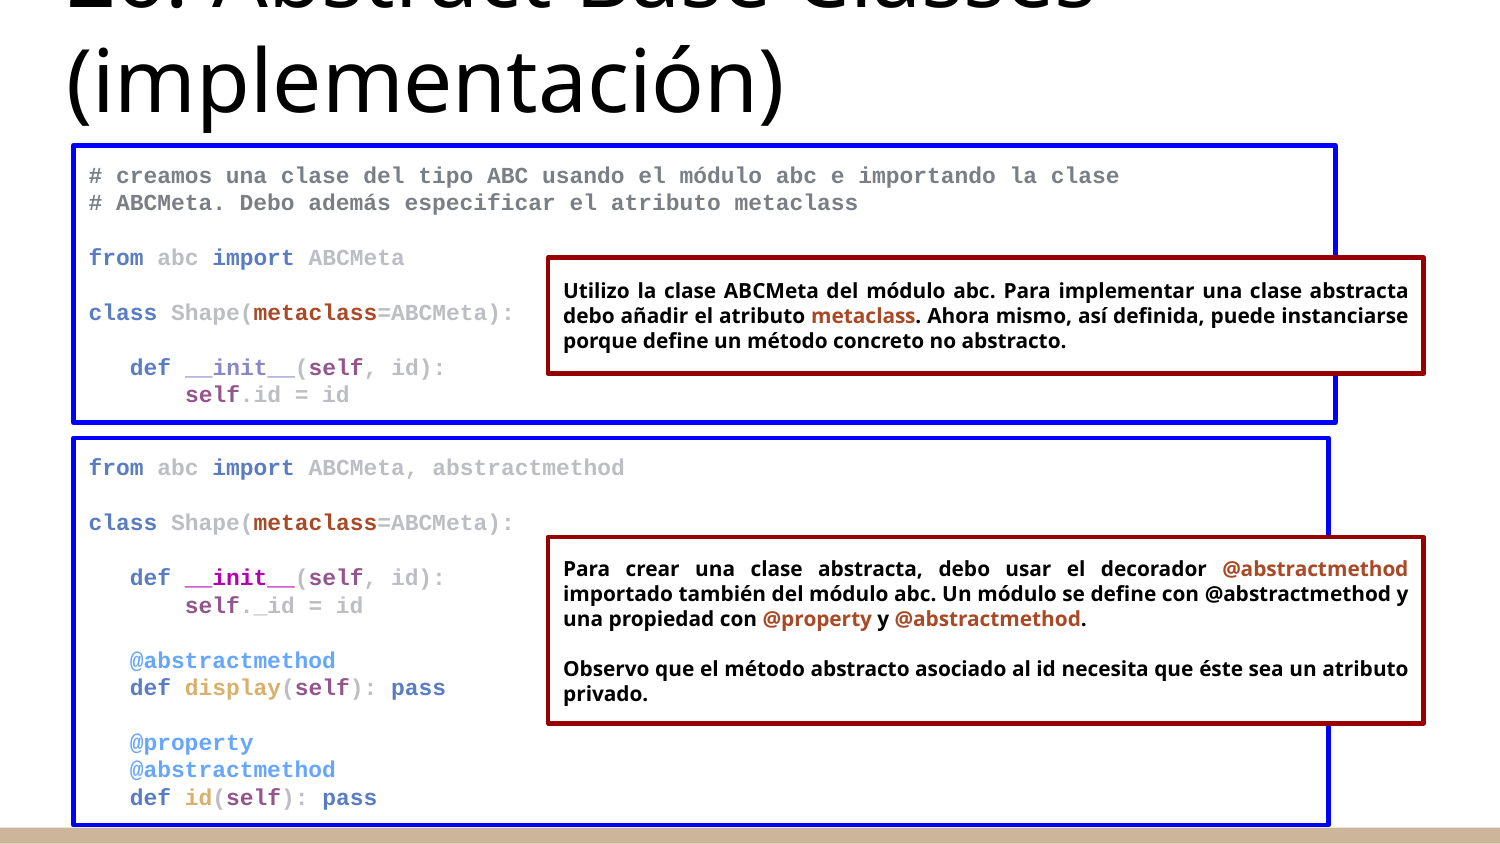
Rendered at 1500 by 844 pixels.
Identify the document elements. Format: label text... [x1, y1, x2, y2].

text_box from abc import ABCMeta, abstractmethod class Shape(metaclass=ABCMeta): def __init__(self, id): self._id = id @abstractmethod def display(self): pass @property @abstractmethod def id(self): pass [73, 437, 1329, 826]
text_box Para crear una clase abstracta, debo usar el decorador @abstractmethod importado también del módulo abc. Un módulo se define con @abstractmethod y una propiedad con @property y @abstractmethod. Observo que el método abstracto asociado al id necesita que éste sea un atributo privado. [548, 537, 1424, 724]
title 26. Abstract Base Classes (implementación) [51, 51, 1449, 146]
text_box Utilizo la clase ABCMeta del módulo abc. Para implementar una clase abstracta debo añadir el atributo metaclass. Ahora mismo, así definida, puede instanciarse porque define un método concreto no abstracto. [548, 257, 1424, 374]
text_box # creamos una clase del tipo ABC usando el módulo abc e importando la clase # ABCMeta. Debo además especificar el atributo metaclass from abc import ABCMeta class Shape(metaclass=ABCMeta): def __init__(self, id): self.id = id [73, 145, 1336, 423]
